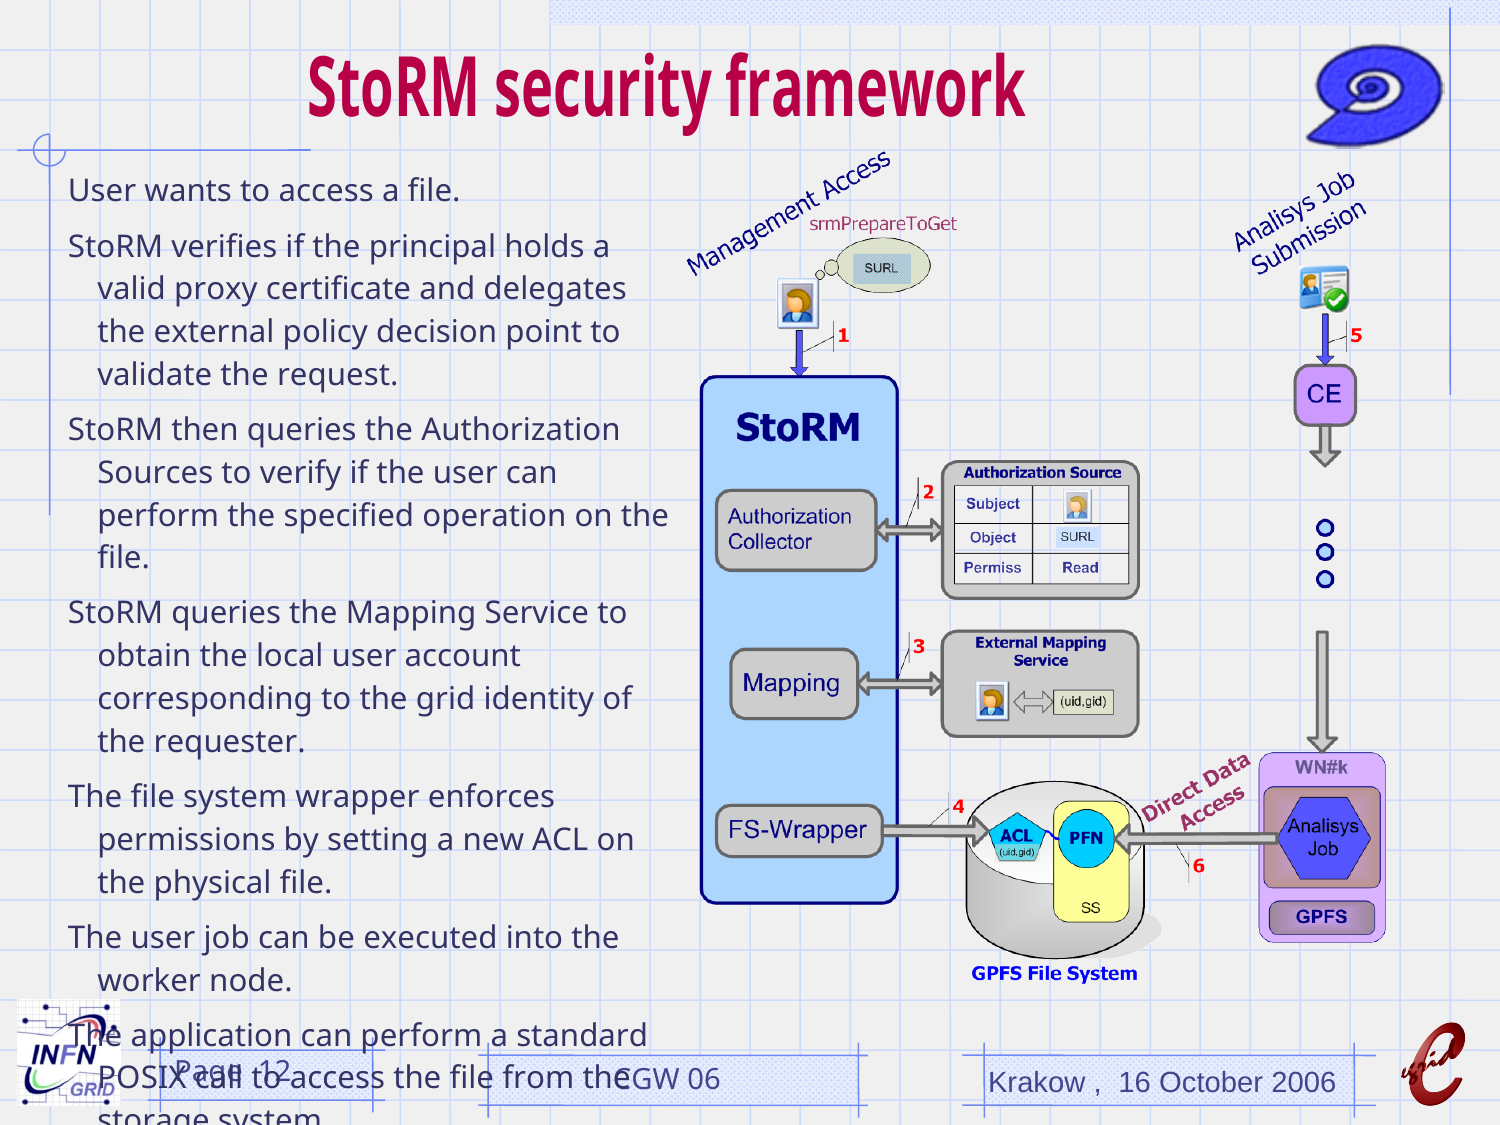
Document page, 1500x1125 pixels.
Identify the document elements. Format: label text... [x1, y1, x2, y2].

picture [549, 0, 1500, 25]
list User wants to access a file. StoRM verifies if the principal holds a valid proxy certificate and delegates the external policy decision point to validate the request. StoRM then queries the Authorization Sources to verify if the user can perform the specified operation on the file. StoRM queries the Mapping Service to obtain the local user account corresponding to the grid identity of the requester. The file system wrapper enforces permissions by setting a new ACL on the physical file. The user job can be executed into the worker node. The application can perform a standard POSIX call to access the file from the storage system. [53, 160, 699, 1051]
picture [985, 1056, 1353, 1104]
picture [489, 1056, 857, 1104]
picture [1376, 1020, 1495, 1118]
picture [680, 43, 1445, 986]
picture [161, 1051, 372, 1099]
picture [17, 999, 121, 1106]
title StoRM security framework [53, 18, 1282, 149]
